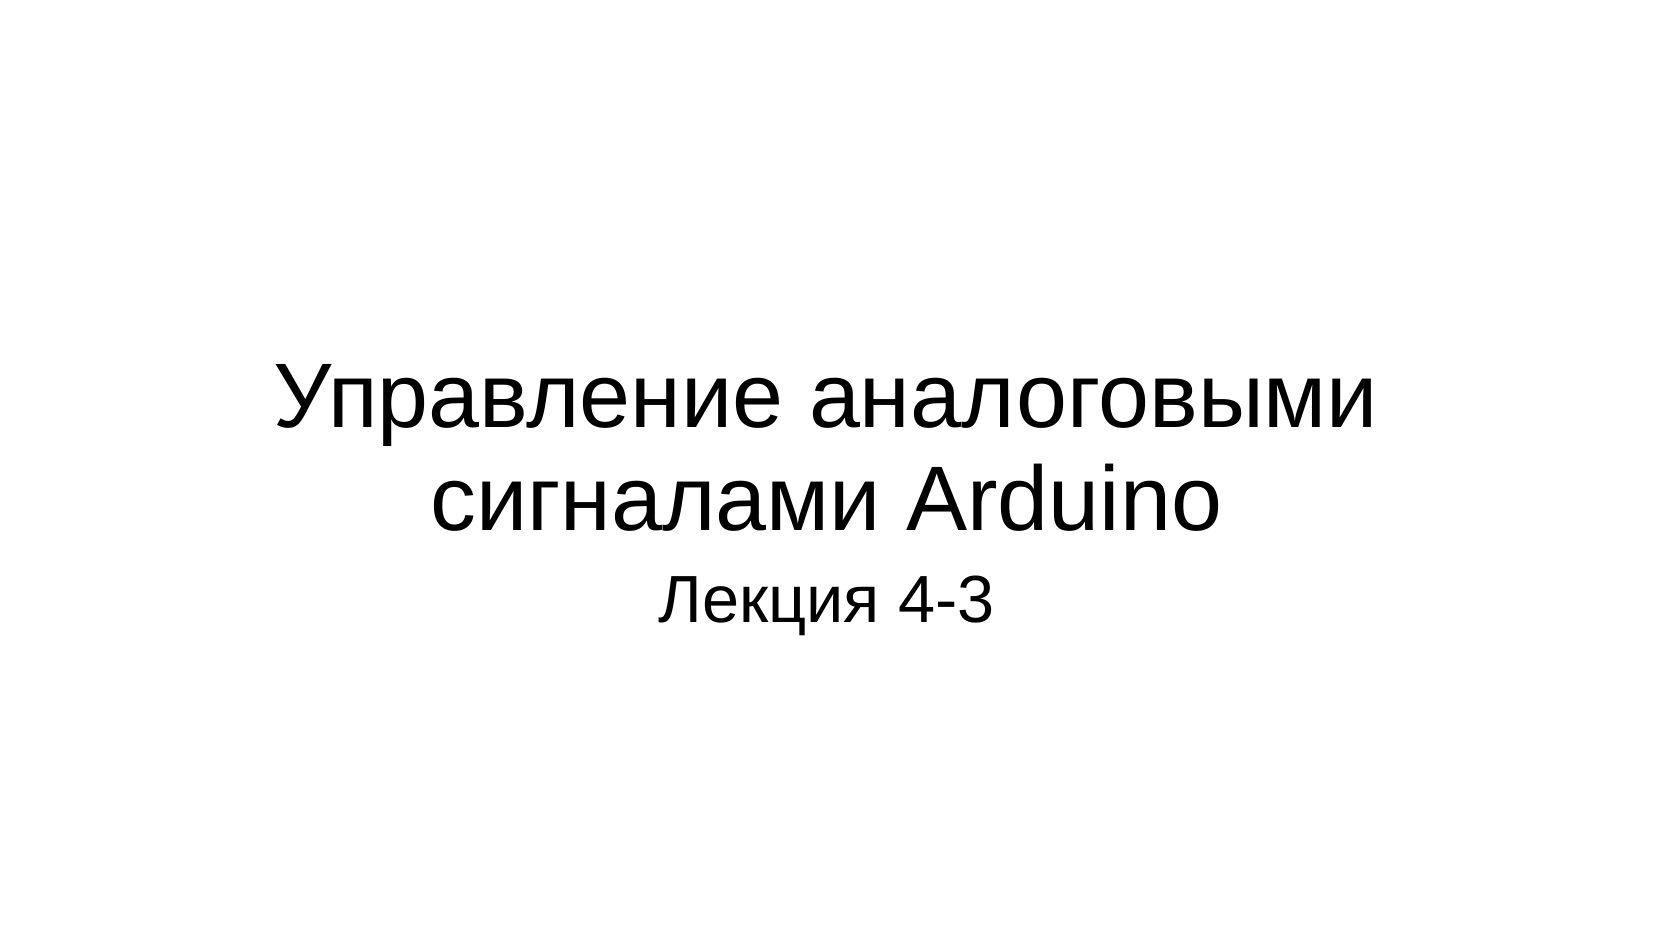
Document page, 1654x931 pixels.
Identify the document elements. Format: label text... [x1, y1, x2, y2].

list Лекция 4-3 [82, 562, 1571, 758]
title Управление аналоговыми сигналами Arduino [82, 344, 1571, 550]
